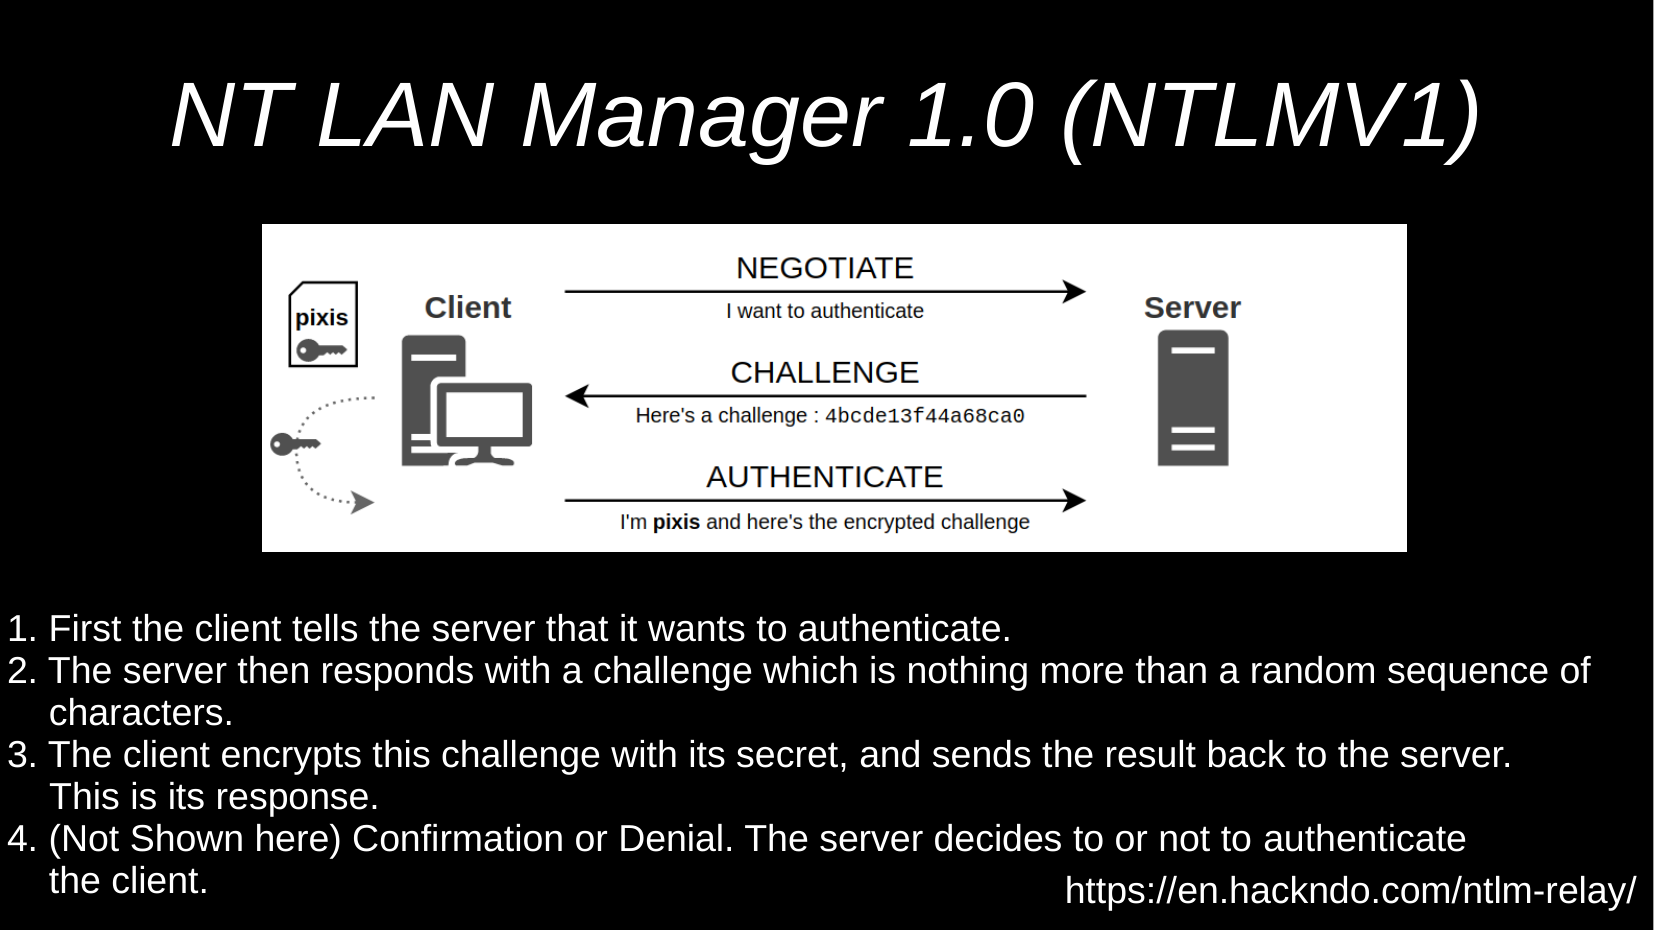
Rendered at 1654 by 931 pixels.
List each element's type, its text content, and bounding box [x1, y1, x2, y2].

title NT LAN Manager 1.0 (NTLMV1) [82, 37, 1571, 193]
picture [262, 224, 1407, 553]
text_box 1. First the client tells the server that it wants to authenticate. 2. The server then responds with a challenge which is nothing more than a random sequence of characters. 3. The client encrypts this challenge with its secret, and sends the result back to the server. This is its response. 4. (Not Shown here) Confirmation or Denial. The server decides to or not to authenticate the client. [0, 600, 1654, 909]
text_box https://en.hackndo.com/ntlm-relay/ [1050, 862, 1653, 920]
